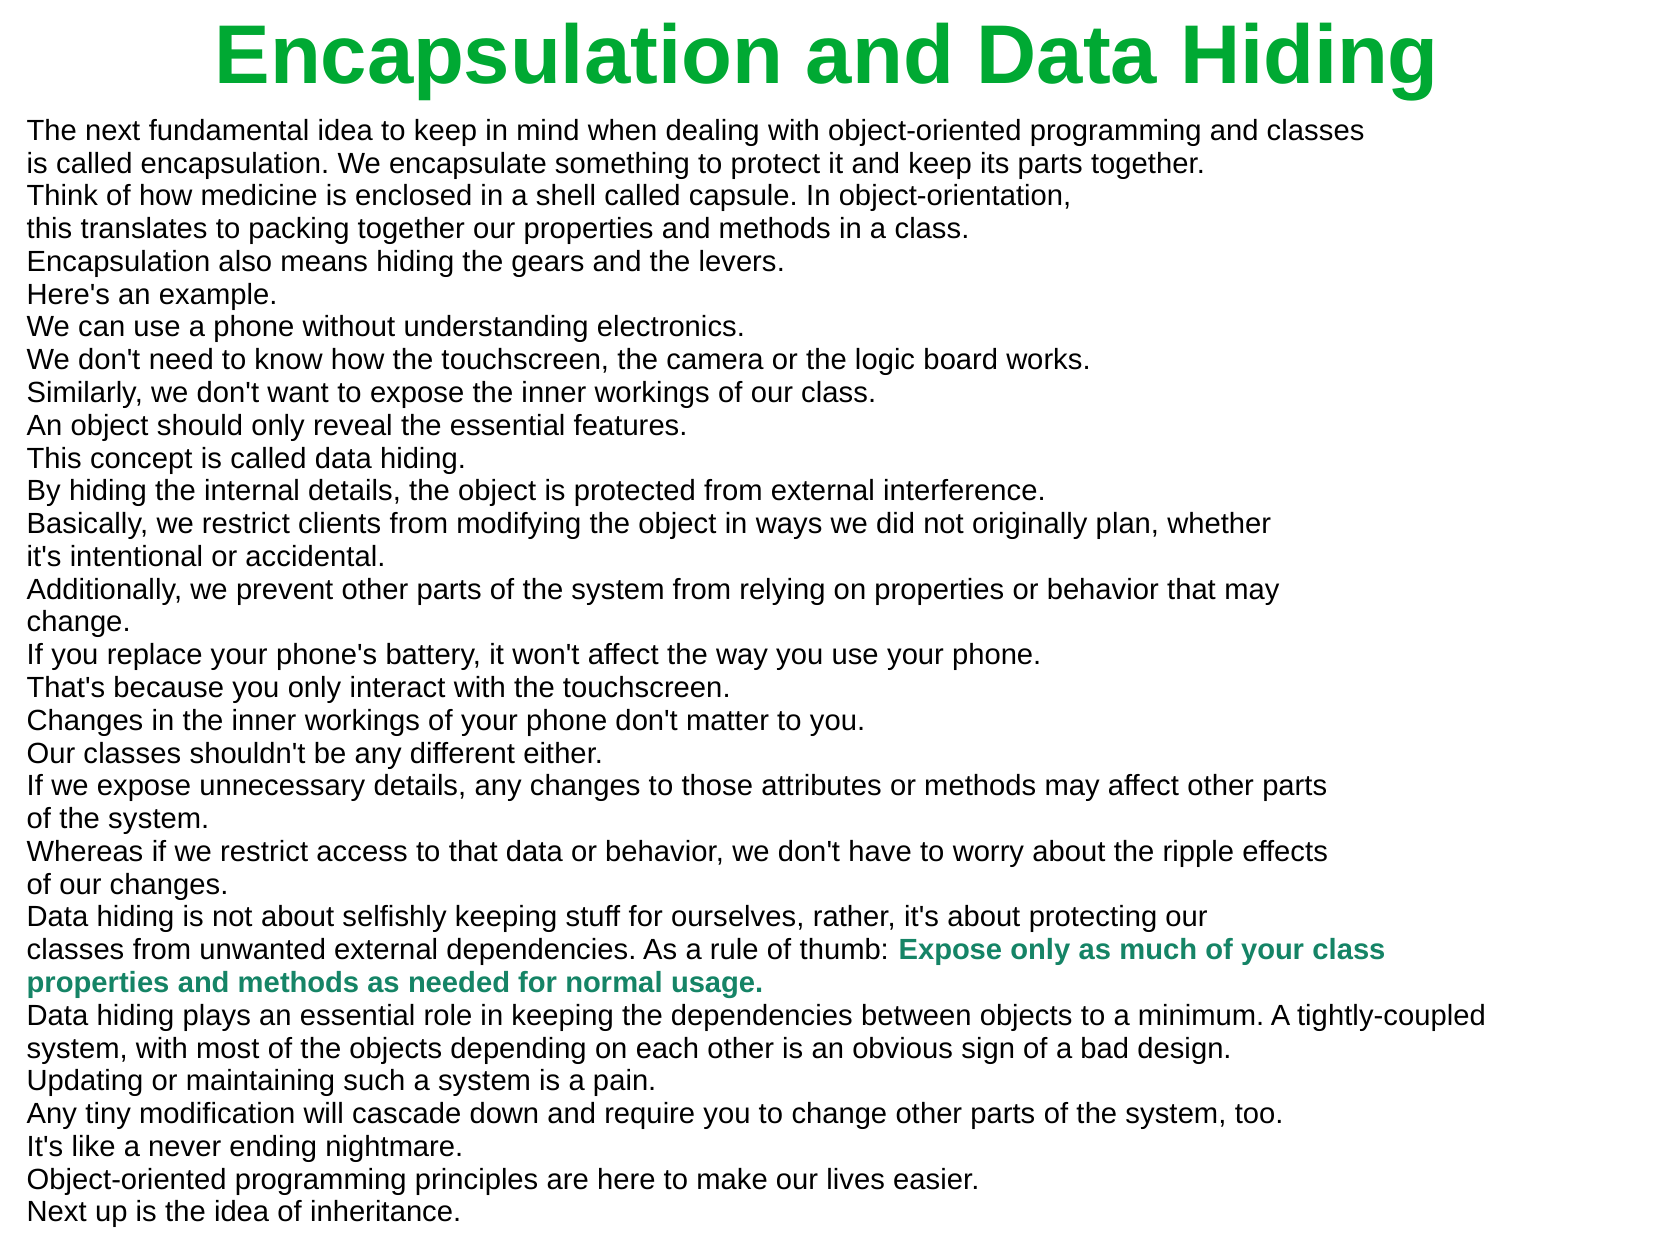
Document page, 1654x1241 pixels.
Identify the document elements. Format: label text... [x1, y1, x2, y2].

title Encapsulation and Data Hiding [83, 8, 1572, 106]
text_box The next fundamental idea to keep in mind when dealing with object-oriented programming and classes is called encapsulation. We encapsulate something to protect it and keep its parts together. Think of how medicine is enclosed in a shell called capsule. In object-orientation, this translates to packing together our properties and methods in a class. Encapsulation also means hiding the gears and the levers. Here's an example. We can use a phone without understanding electronics. We don't need to know how the touchscreen, the camera or the logic board works. Similarly, we don't want to expose the inner workings of our class. An object should only reveal the essential features. This concept is called data hiding. By hiding the internal details, the object is protected from external interference. Basically, we restrict clients from modifying the object in ways we did not originally plan, whether it's intentional or accidental. Additionally, we prevent other parts of the system from relying on properties or behavior that may change. If you replace your phone's battery, it won't affect the way you use your phone. That's because you only interact with the touchscreen. Changes in the inner workings of your phone don't matter to you. Our classes shouldn't be any different either. If we expose unnecessary details, any changes to those attributes or methods may affect other parts of the system. Whereas if we restrict access to that data or behavior, we don't have to worry about the ripple effects of our changes. Data hiding is not about selfishly keeping stuff for ourselves, rather, it's about protecting our classes from unwanted external dependencies. As a rule of thumb: Expose only as much of your class properties and methods as needed for normal usage. Data hiding plays an essential role in keeping the dependencies between objects to a minimum. A tightly-coupled system, with most of the objects depending on each other is an obvious sign of a bad design. Updating or maintaining such a system is a pain. Any tiny modification will cascade down and require you to change other parts of the system, too. It's like a never ending nightmare. Object-oriented programming principles are here to make our lives easier. Next up is the idea of inheritance. [11, 106, 1636, 1236]
